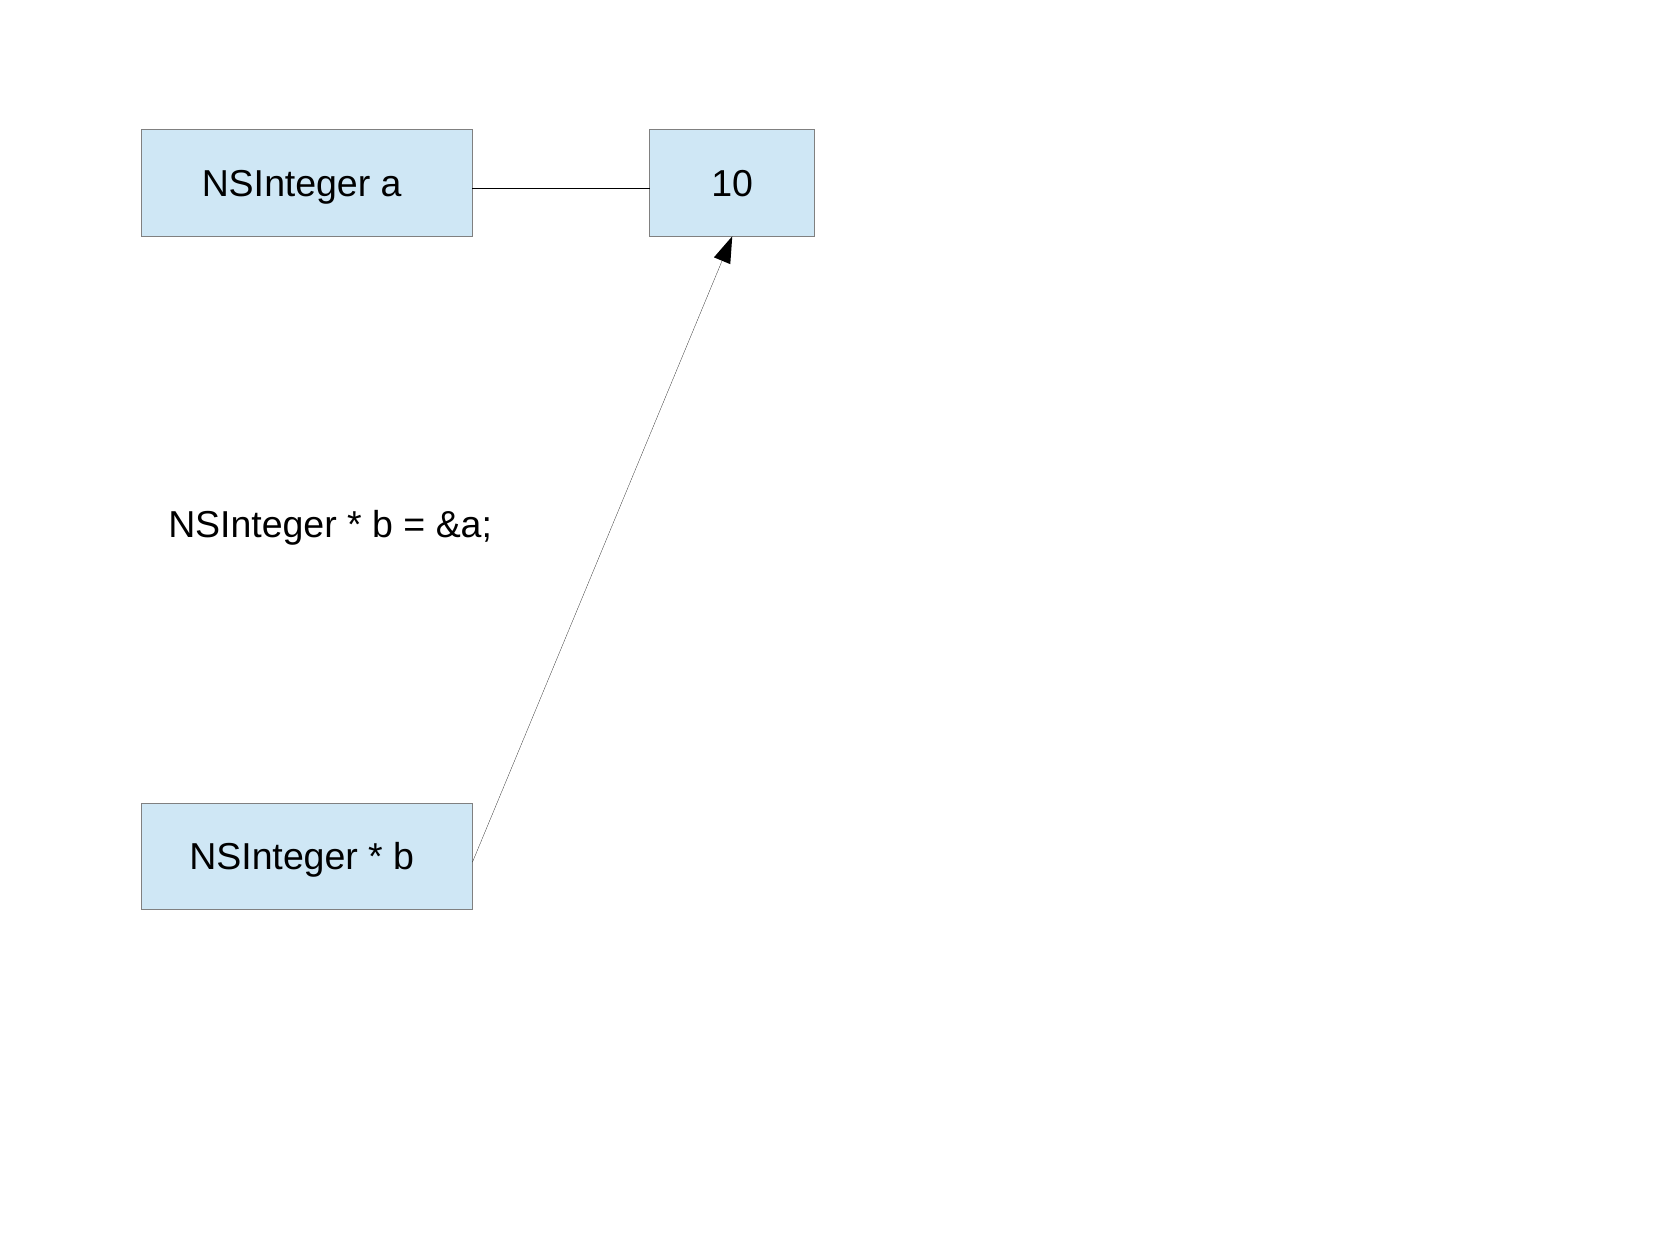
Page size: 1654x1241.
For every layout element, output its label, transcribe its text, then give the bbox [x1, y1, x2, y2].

text_box 10 [649, 129, 815, 237]
text_box NSInteger * b [141, 803, 473, 910]
text_box NSInteger * b = &a; [153, 496, 508, 553]
text_box NSInteger a [141, 129, 473, 237]
